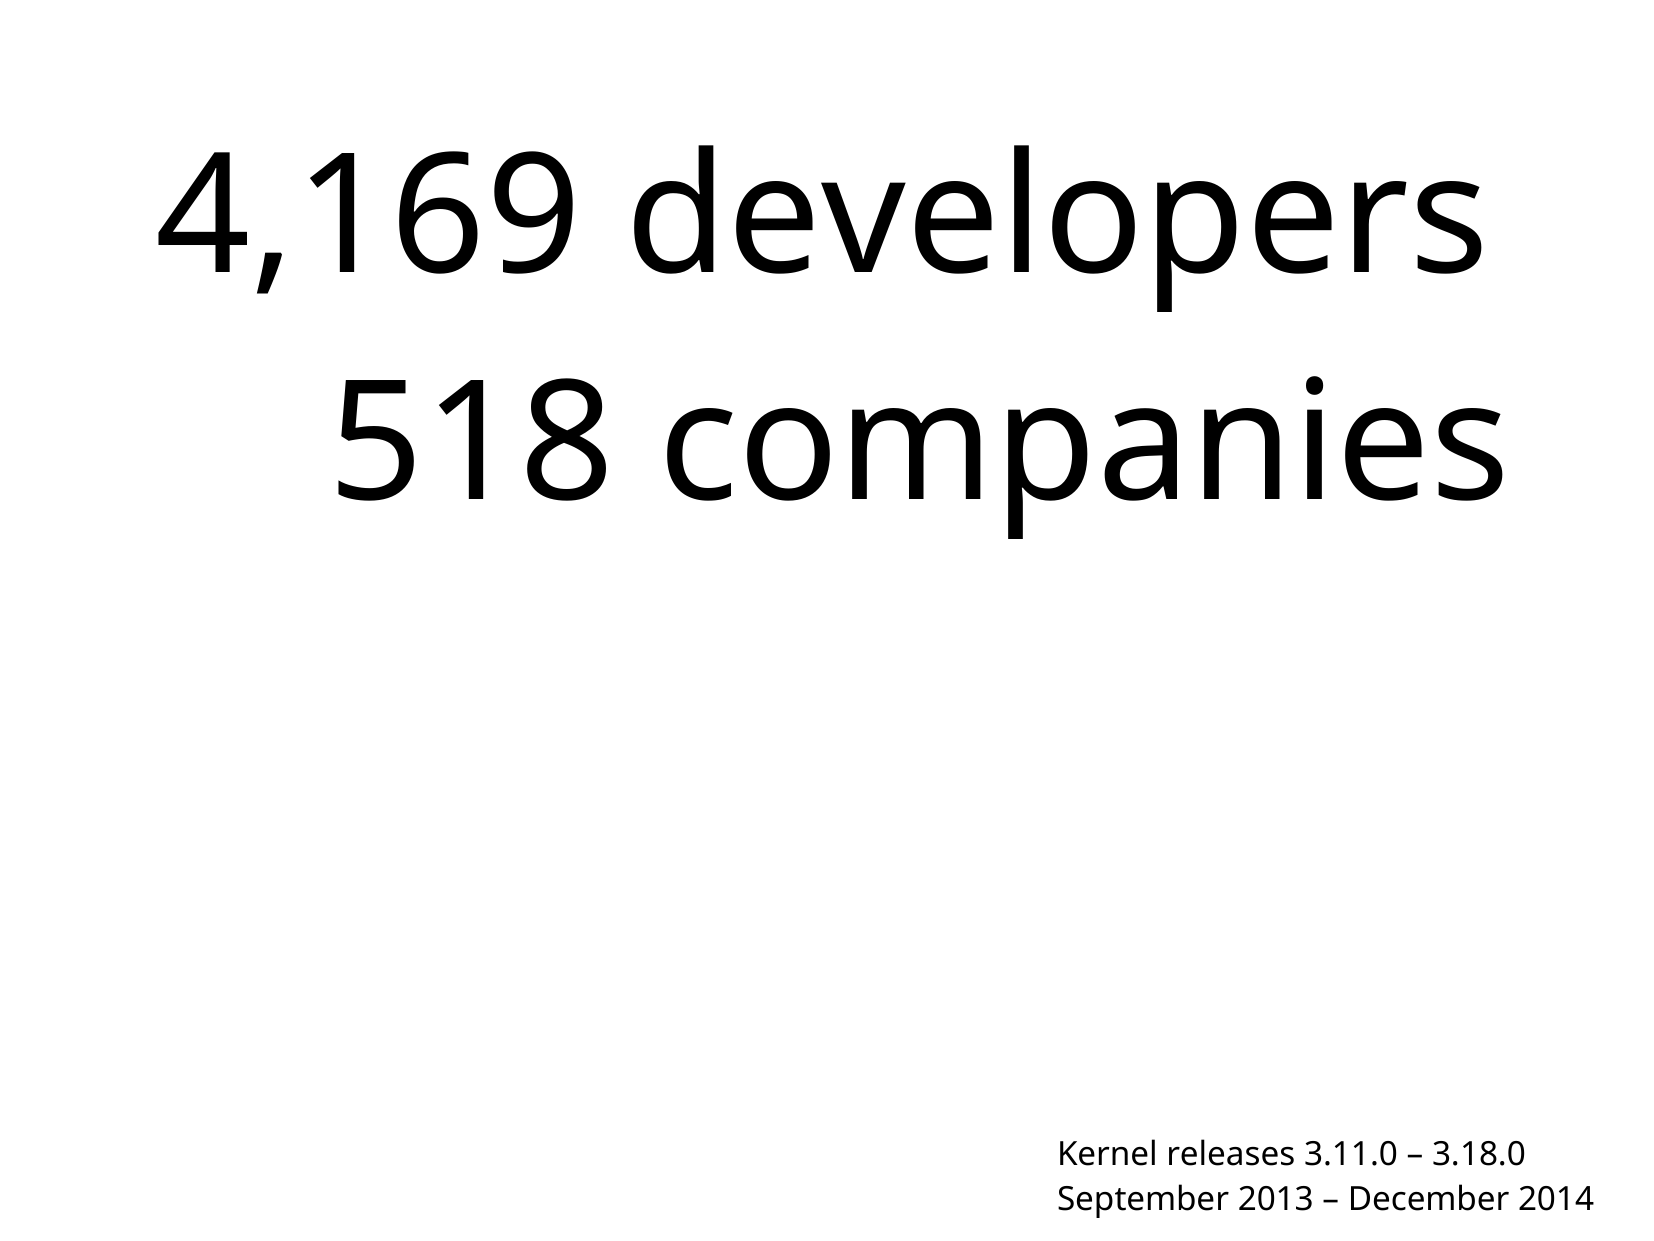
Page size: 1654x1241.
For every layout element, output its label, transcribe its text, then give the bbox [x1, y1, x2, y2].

text_box Kernel releases 3.11.0 – 3.18.0 September 2013 – December 2014 [1042, 1122, 1609, 1218]
text_box 4,169 developers 518 companies [140, 86, 1530, 503]
